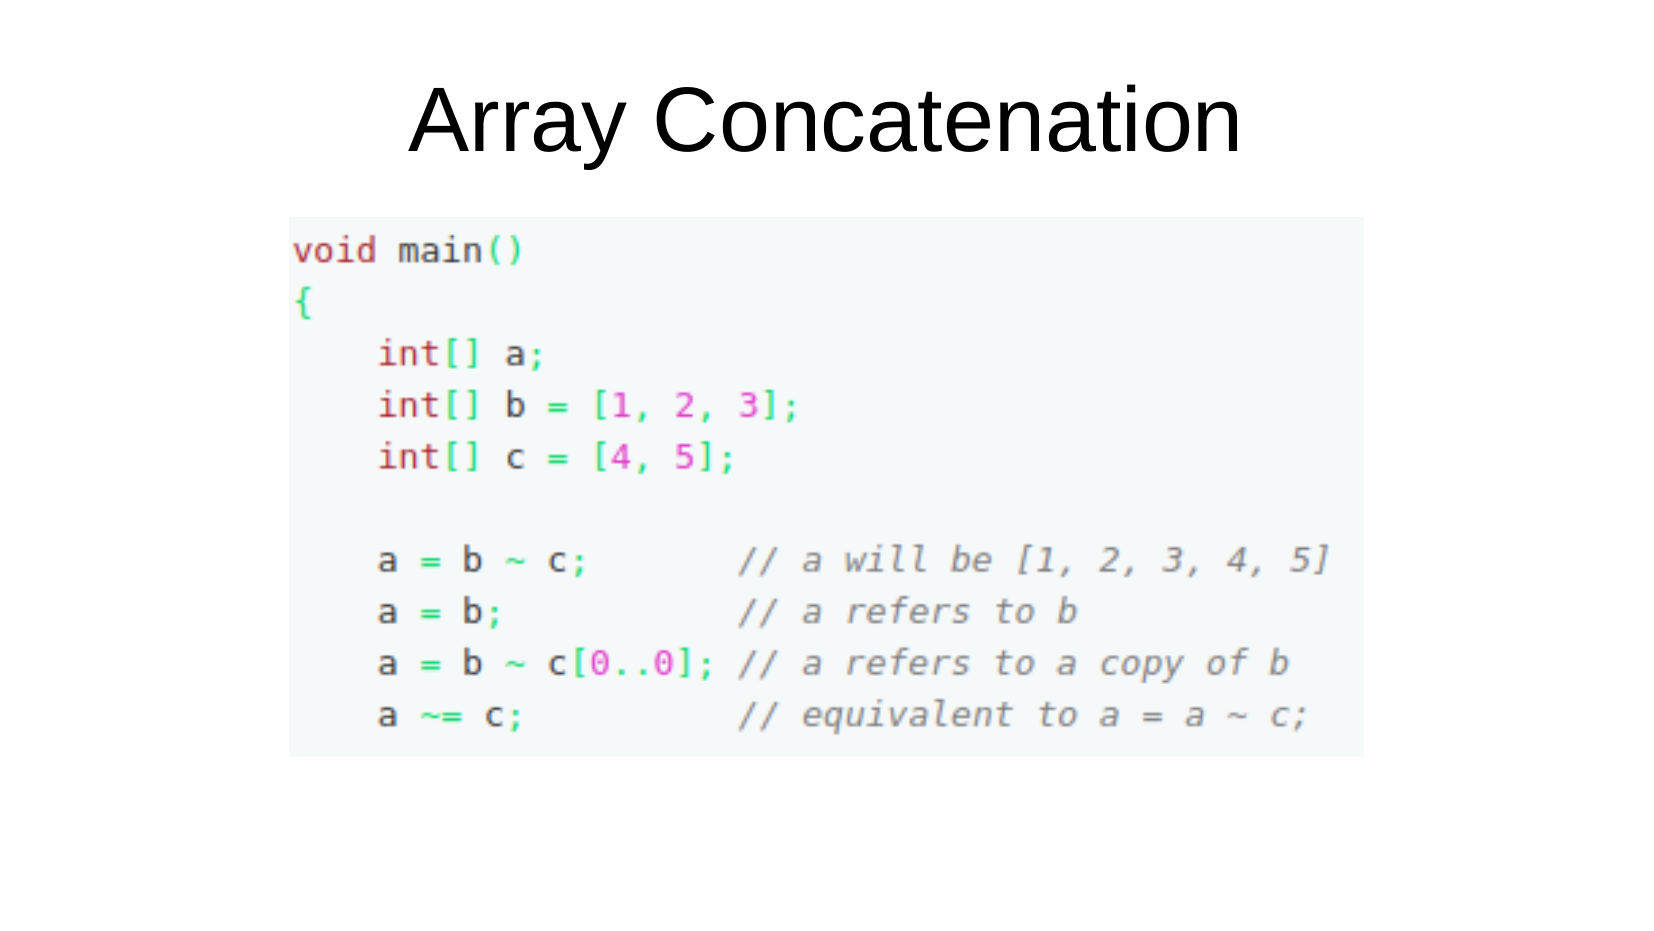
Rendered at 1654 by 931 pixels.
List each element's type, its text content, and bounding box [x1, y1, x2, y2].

picture [289, 217, 1364, 757]
title Array Concatenation [82, 37, 1571, 193]
